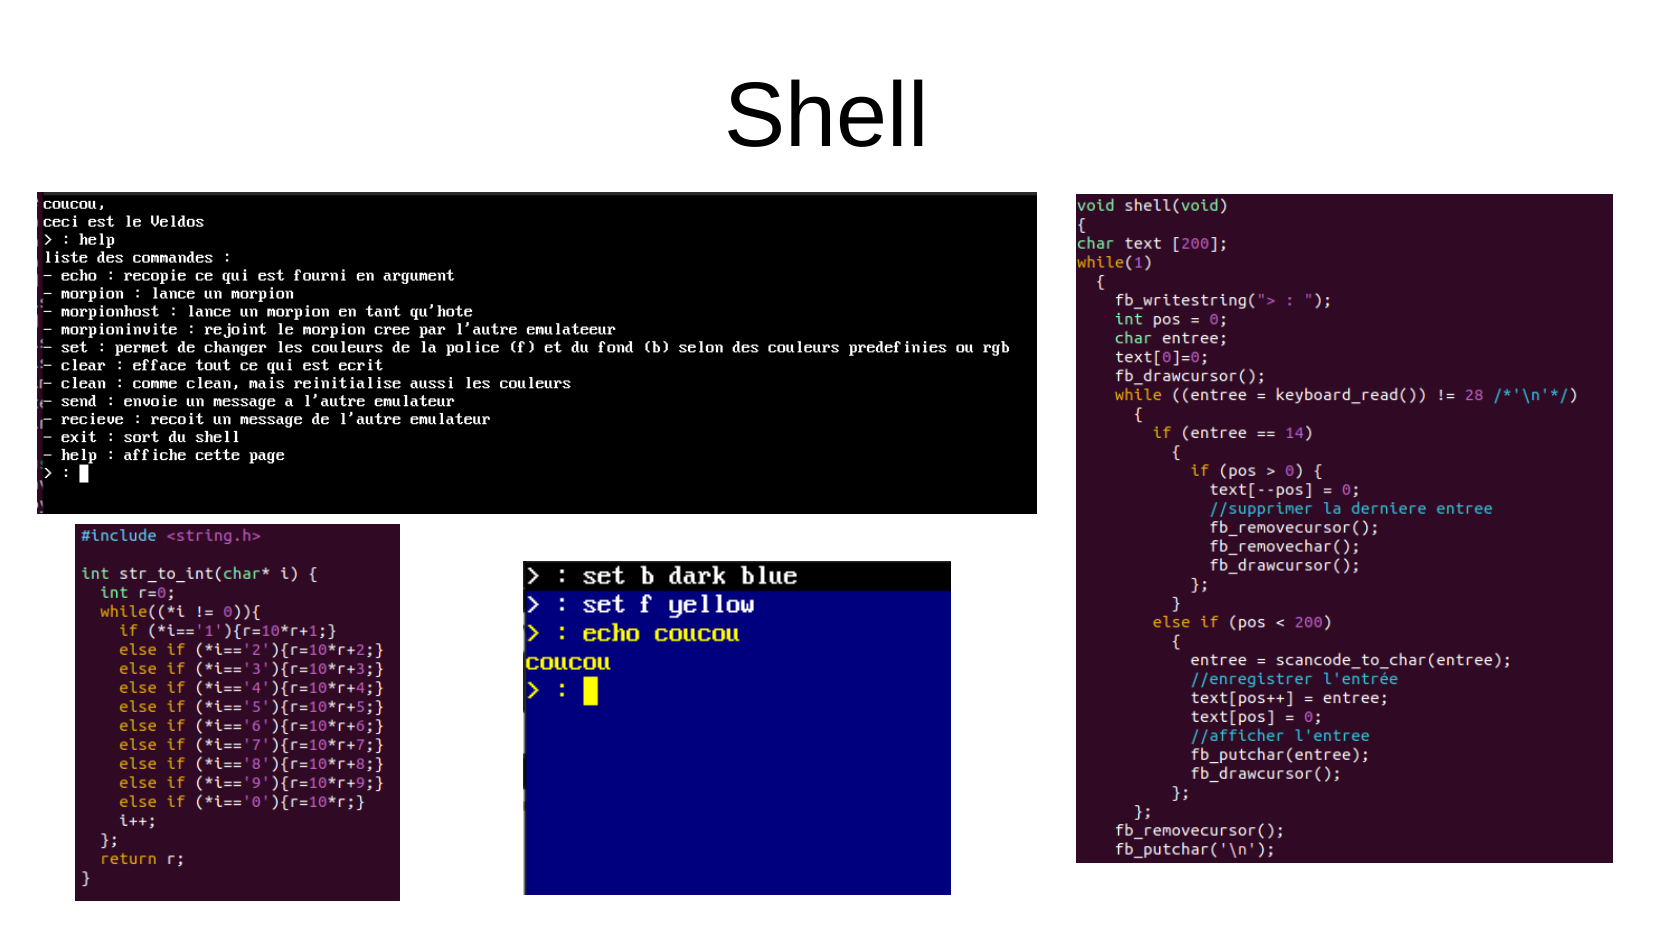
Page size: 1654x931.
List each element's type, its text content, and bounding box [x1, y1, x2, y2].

picture [523, 561, 951, 895]
picture [37, 192, 1037, 514]
picture [1076, 194, 1613, 863]
picture [75, 524, 400, 901]
title Shell [82, 37, 1571, 193]
